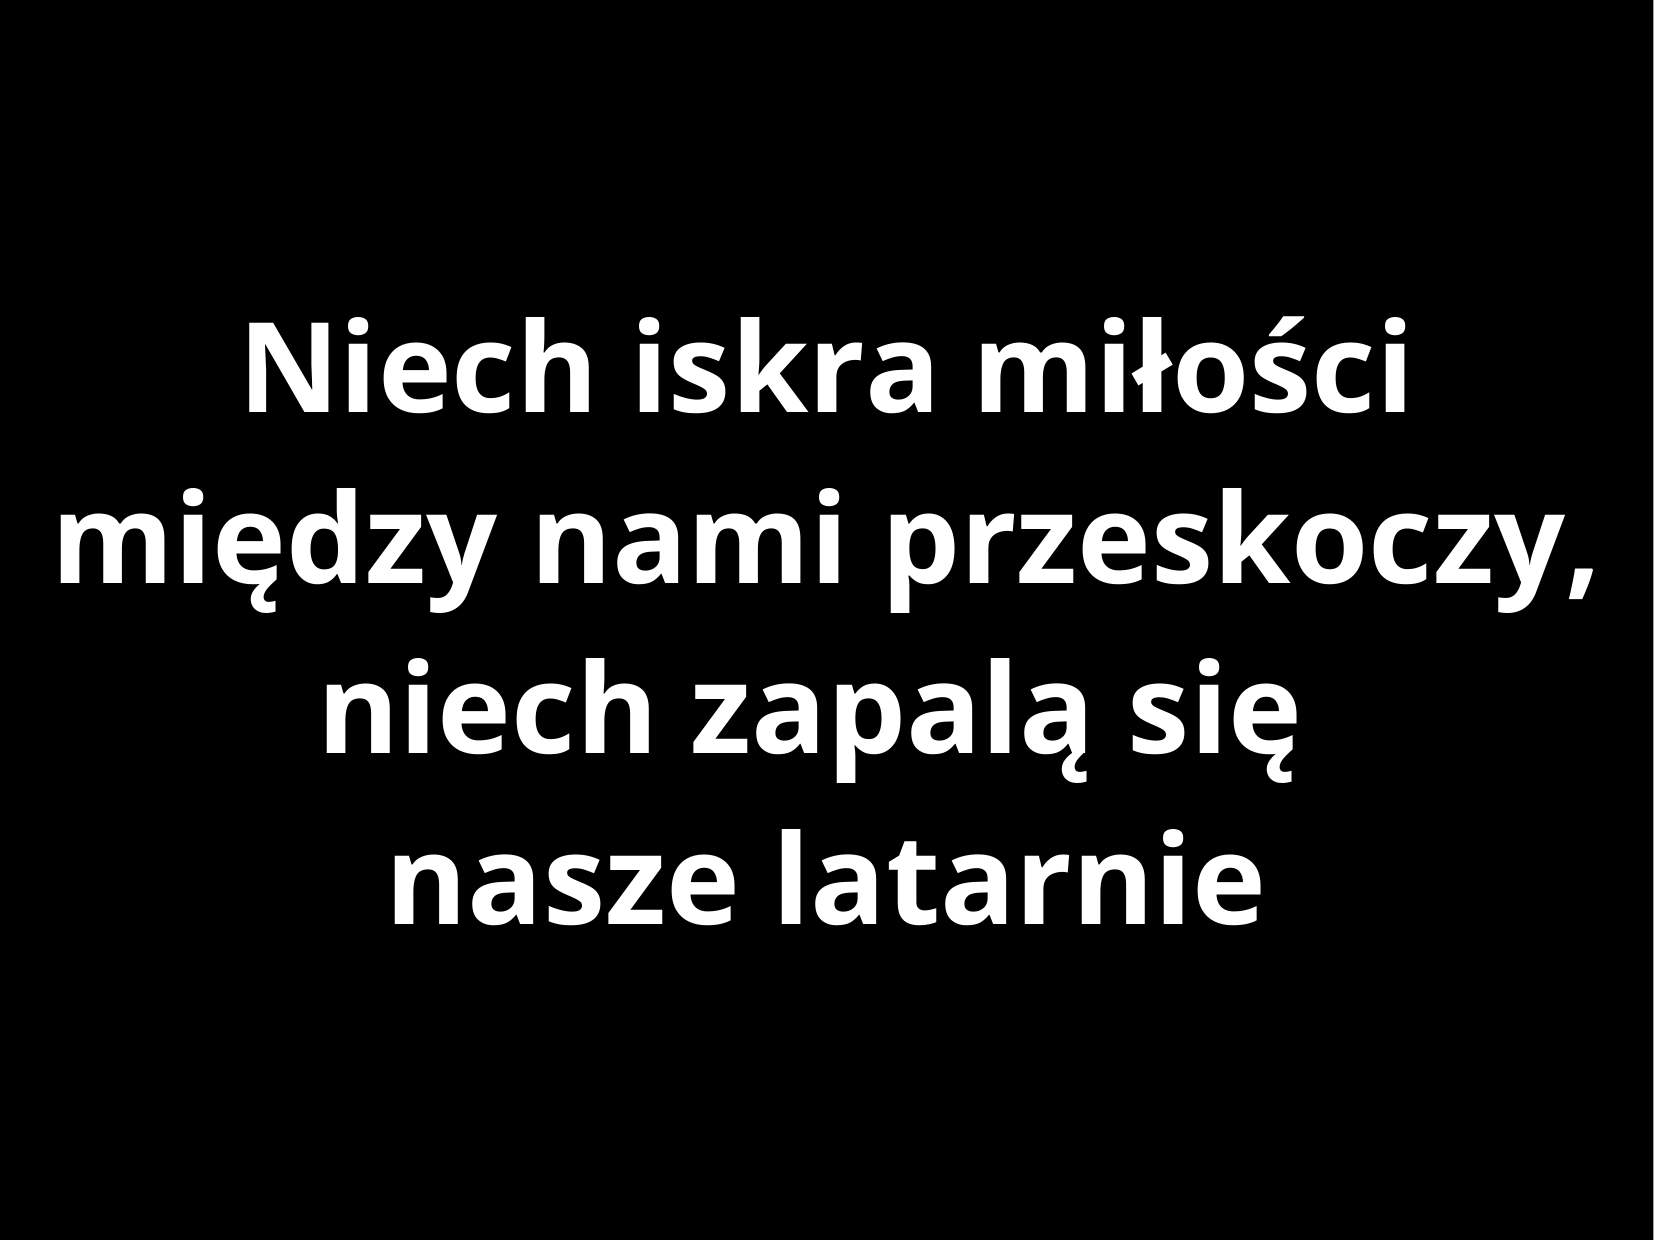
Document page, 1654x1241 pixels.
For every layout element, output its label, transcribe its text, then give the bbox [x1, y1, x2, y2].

title Niech iskra miłości między nami przeskoczy, niech zapalą się nasze latarnie [0, 0, 1654, 1240]
